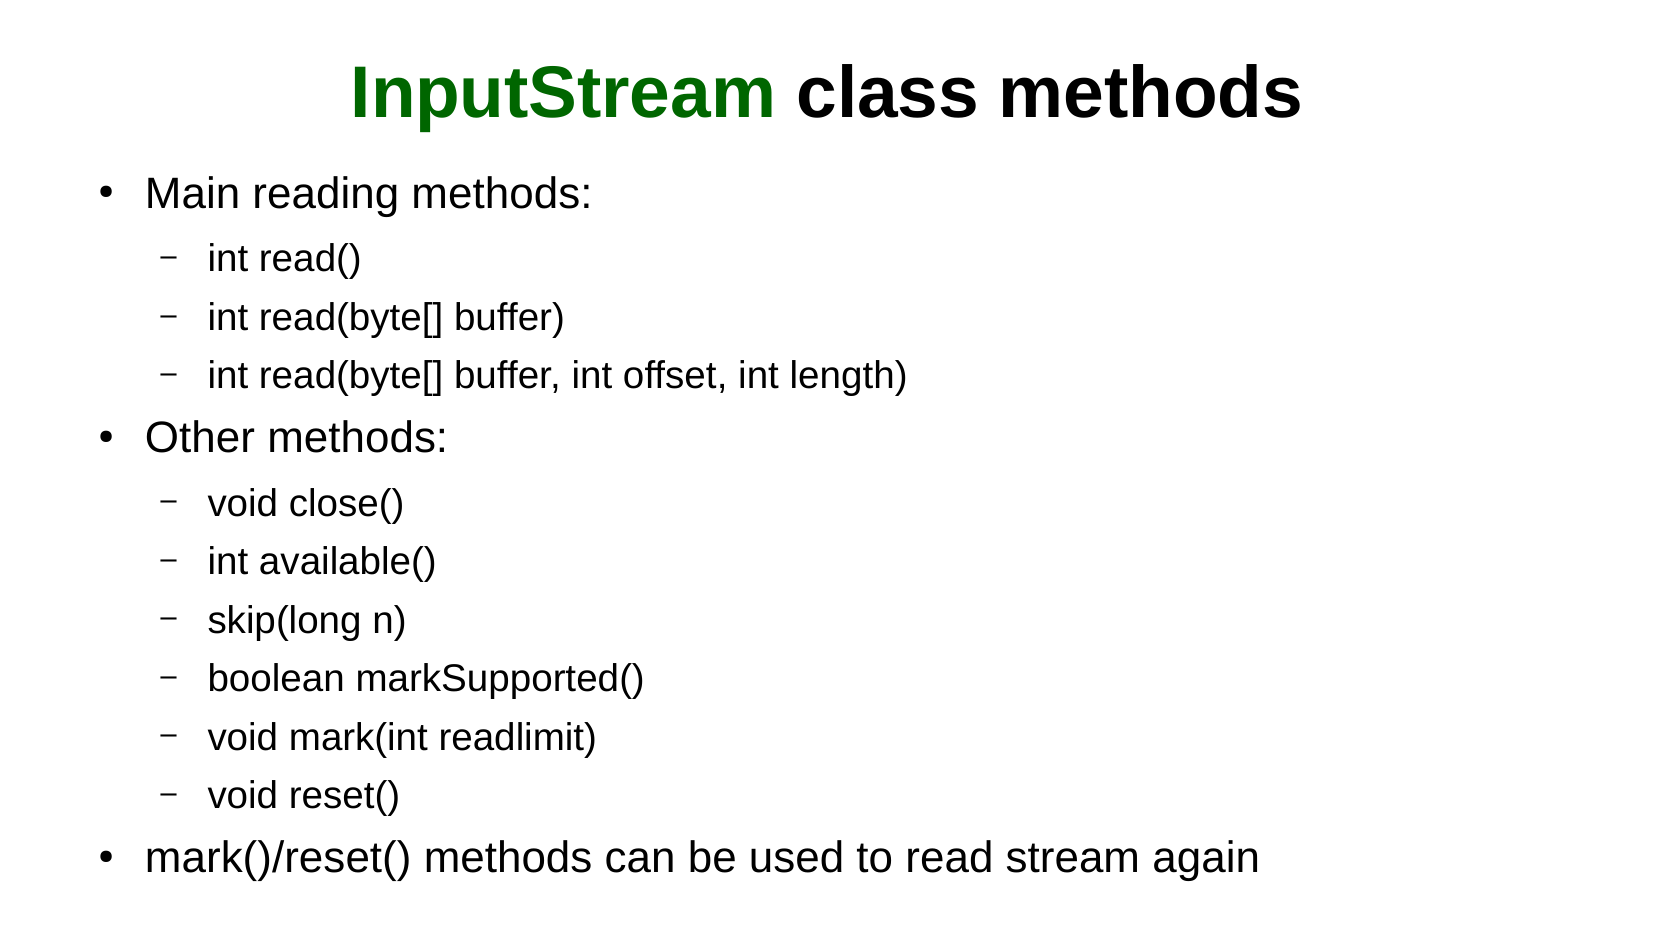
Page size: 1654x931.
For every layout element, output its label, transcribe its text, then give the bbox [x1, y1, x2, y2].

title InputStream class methods [82, 37, 1571, 147]
list Main reading methods: int read() int read(byte[] buffer) int read(byte[] buffer, int offset, int length) Other methods: void close() int available() skip(long n) boolean markSupported() void mark(int readlimit) void reset() mark()/reset() methods can be used to read stream again [82, 168, 1538, 889]
